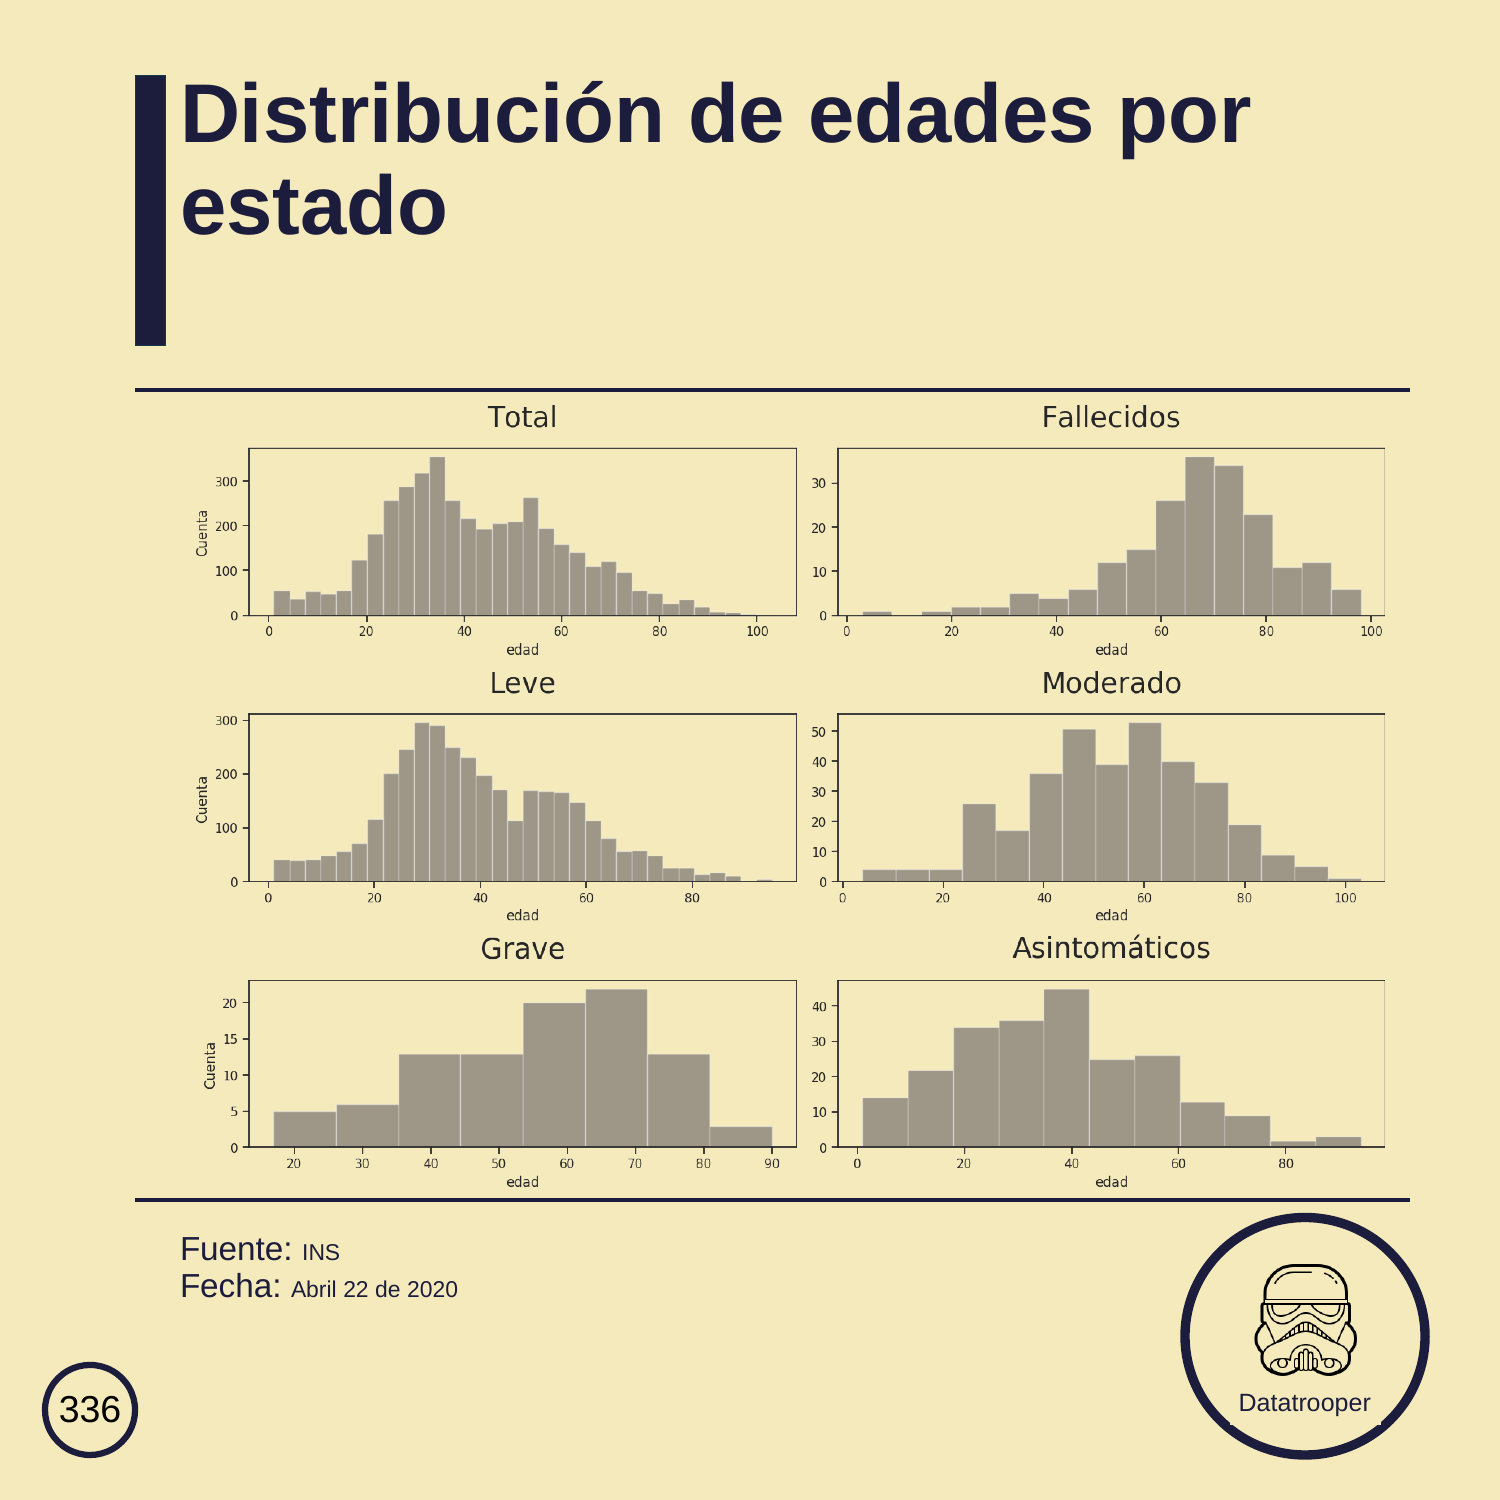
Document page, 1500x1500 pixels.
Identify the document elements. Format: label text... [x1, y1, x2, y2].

text_box [1185, 1217, 1426, 1456]
title Distribución de edades por estado [180, 64, 1351, 255]
text_box Datatrooper [1230, 1379, 1381, 1425]
text_box [135, 75, 166, 346]
title Fuente: INS Fecha: Abril 22 de 2020 [180, 1202, 1201, 1342]
picture [1230, 1244, 1381, 1379]
title Fuente: INS Fecha: Abril 22 de 2020 [180, 1193, 1201, 1198]
picture [195, 404, 1385, 1189]
text_box 336 [45, 1364, 136, 1456]
